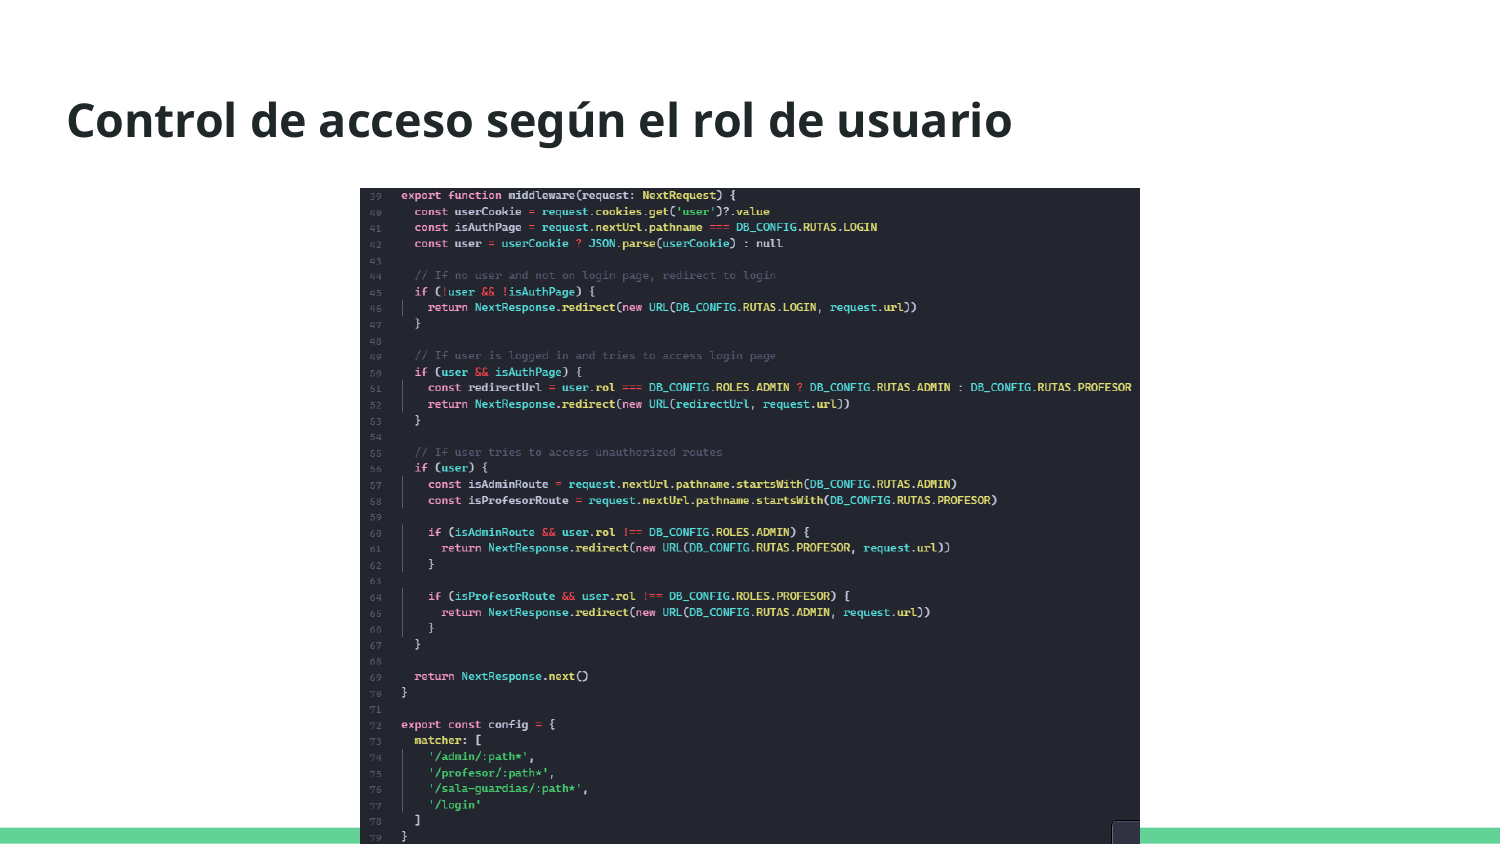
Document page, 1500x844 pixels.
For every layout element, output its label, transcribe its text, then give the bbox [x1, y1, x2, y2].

title Control de acceso según el rol de usuario [51, 72, 1449, 167]
picture [360, 188, 1140, 844]
